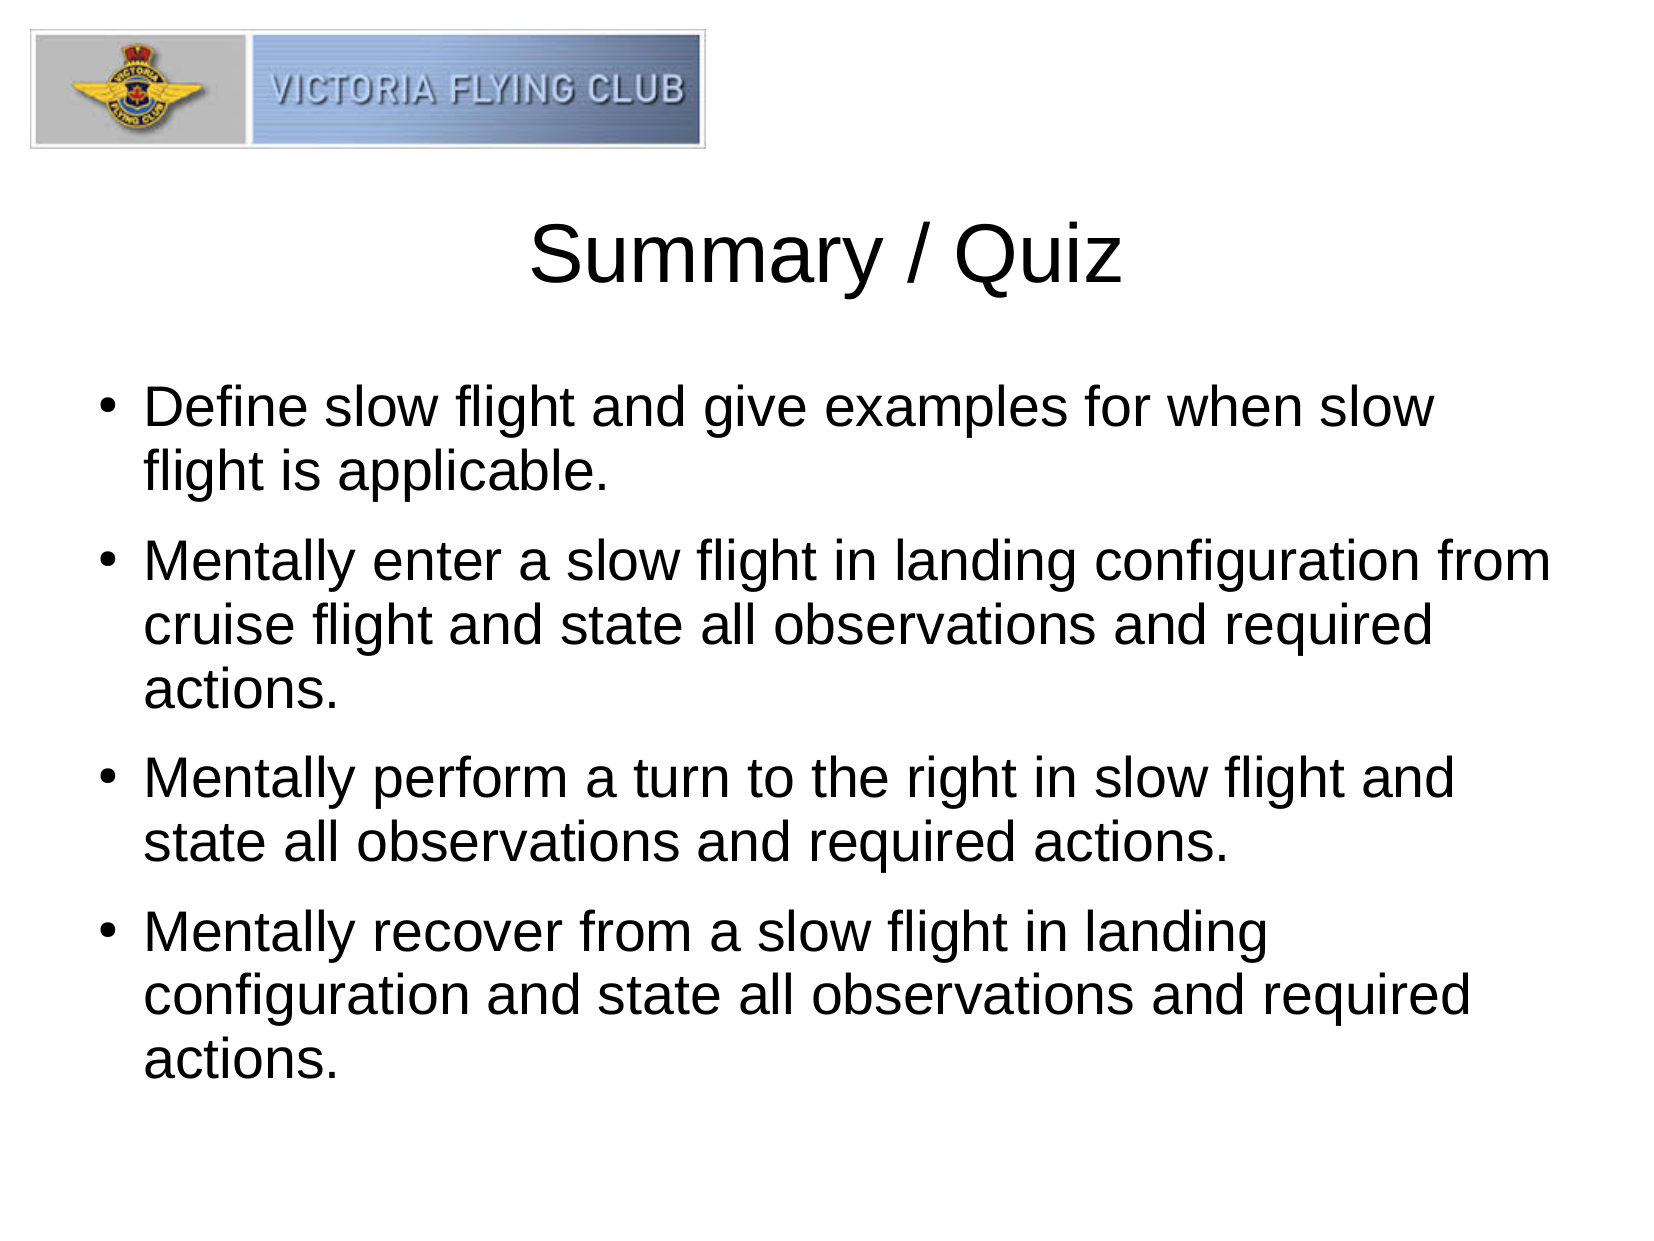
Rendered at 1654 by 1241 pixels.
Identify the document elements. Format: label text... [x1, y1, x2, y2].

list Define slow flight and give examples for when slow flight is applicable. Mentally enter a slow flight in landing configuration from cruise flight and state all observations and required actions. Mentally perform a turn to the right in slow flight and state all observations and required actions. Mentally recover from a slow flight in landing configuration and state all observations and required actions. [82, 375, 1571, 1095]
picture [30, 29, 706, 149]
title Summary / Quiz [82, 150, 1571, 358]
